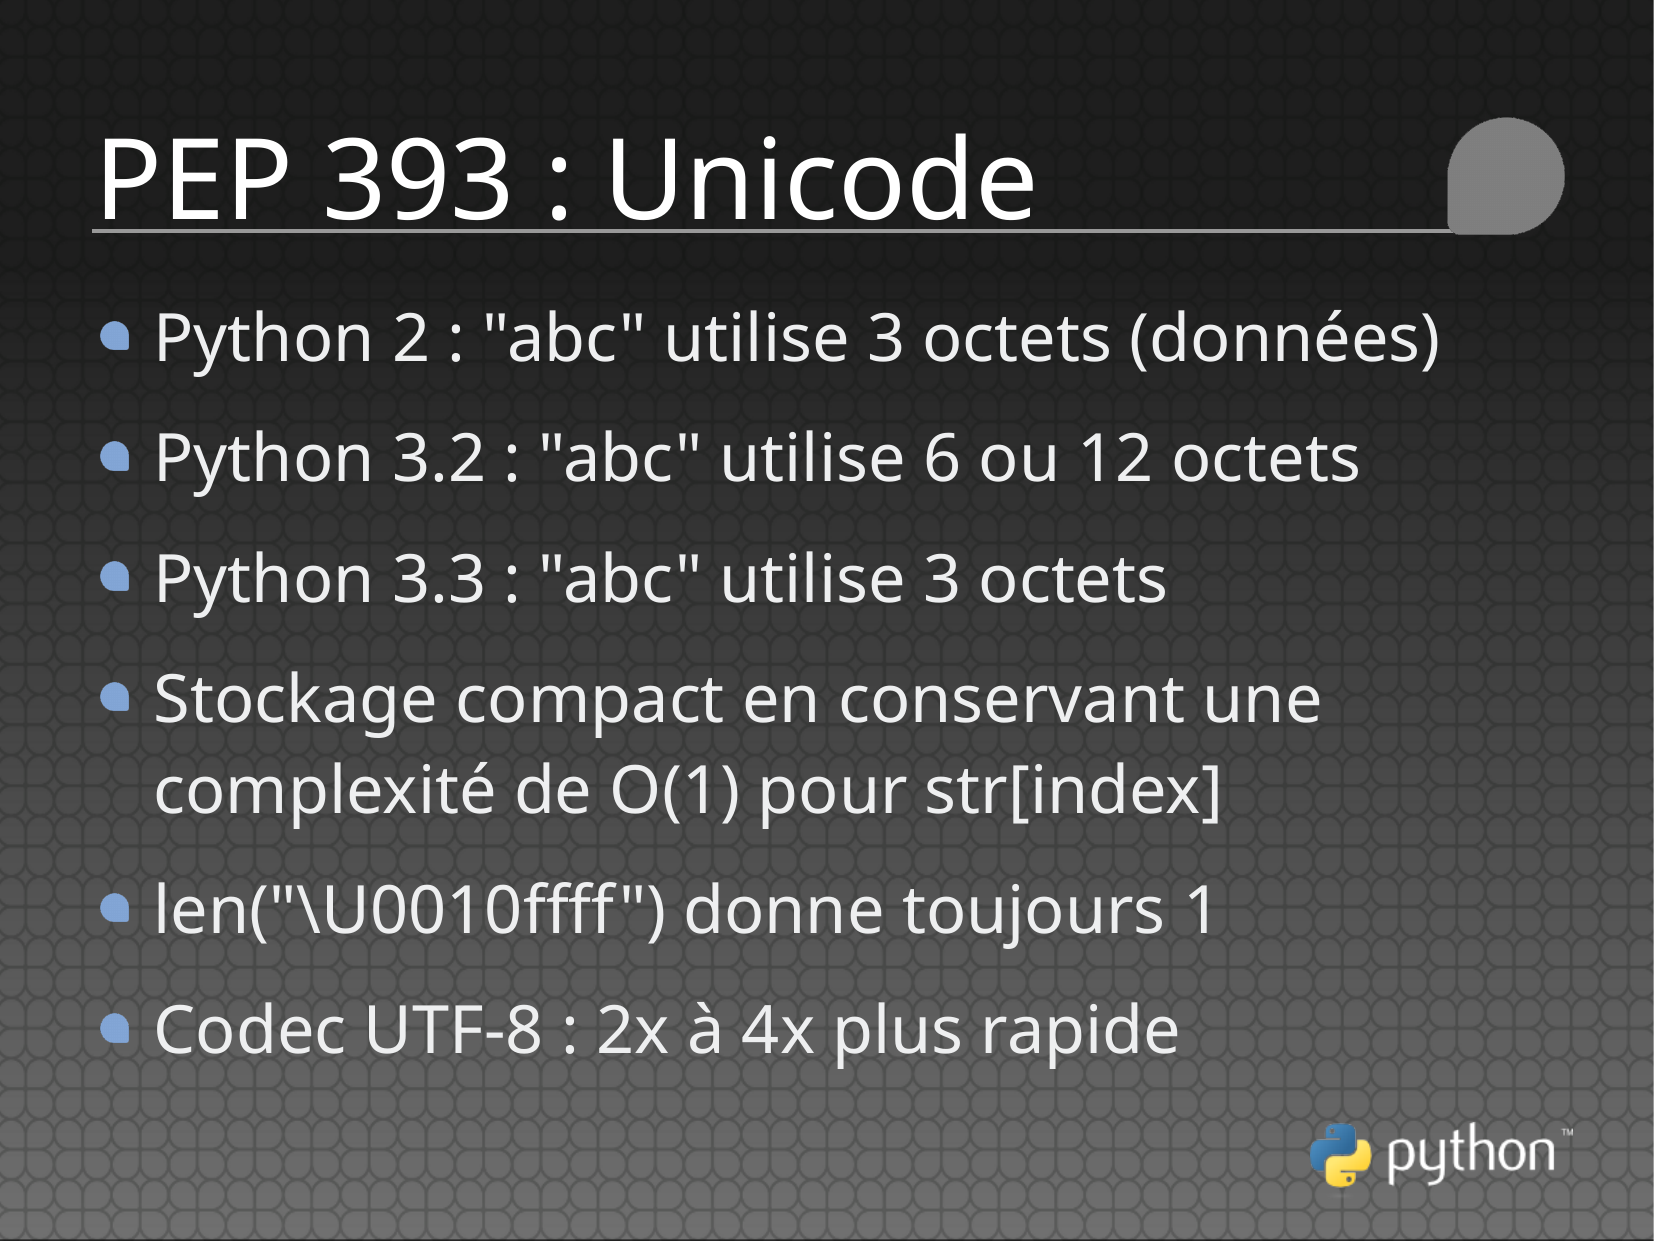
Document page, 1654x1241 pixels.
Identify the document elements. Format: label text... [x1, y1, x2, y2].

title PEP 393 : Unicode [94, 100, 1426, 251]
list Python 2 : "abc" utilise 3 octets (données) Python 3.2 : "abc" utilise 6 ou 12 octets Python 3.3 : "abc" utilise 3 octets Stockage compact en conservant une complexité de O(1) pour str[index] len("\U0010ffff") donne toujours 1 Codec UTF-8 : 2x à 4x plus rapide [82, 290, 1571, 1094]
picture [0, 0, 1654, 1241]
